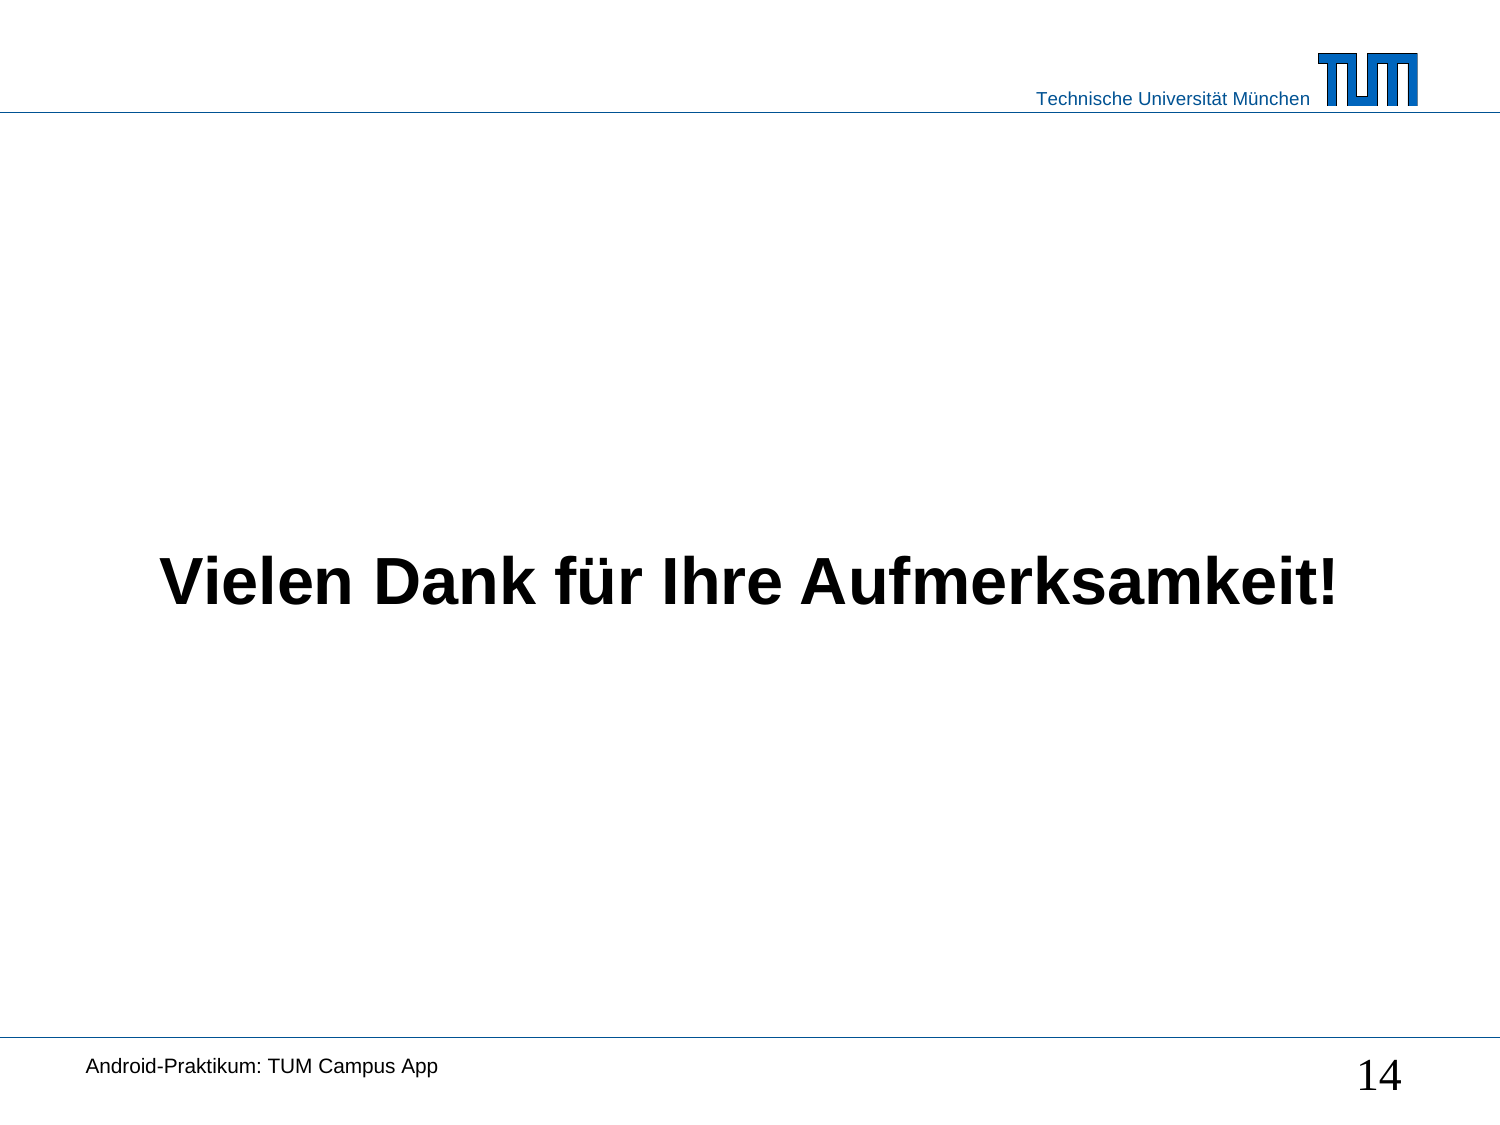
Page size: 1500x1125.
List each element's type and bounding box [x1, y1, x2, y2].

list [83, 299, 1417, 1013]
